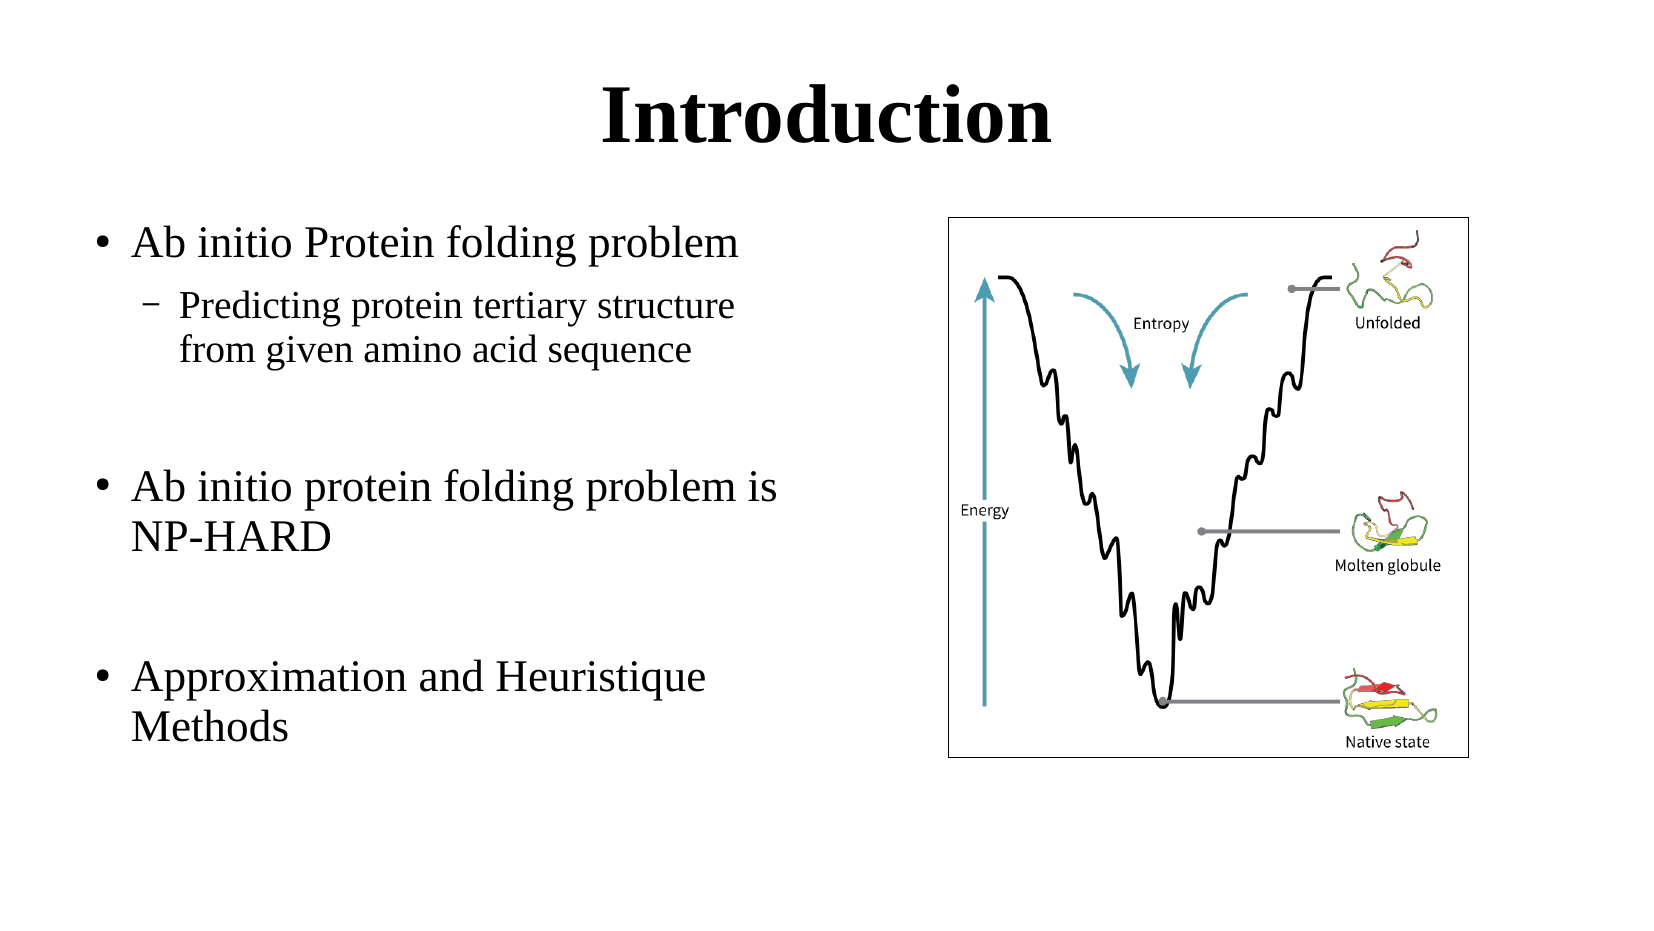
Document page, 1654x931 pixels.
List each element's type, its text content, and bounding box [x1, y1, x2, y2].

title Introduction [82, 37, 1571, 193]
picture [948, 217, 1469, 758]
list Ab initio Protein folding problem Predicting protein tertiary structure from given amino acid sequence Ab initio protein folding problem is NP-HARD Approximation and Heuristique Methods [82, 217, 809, 758]
